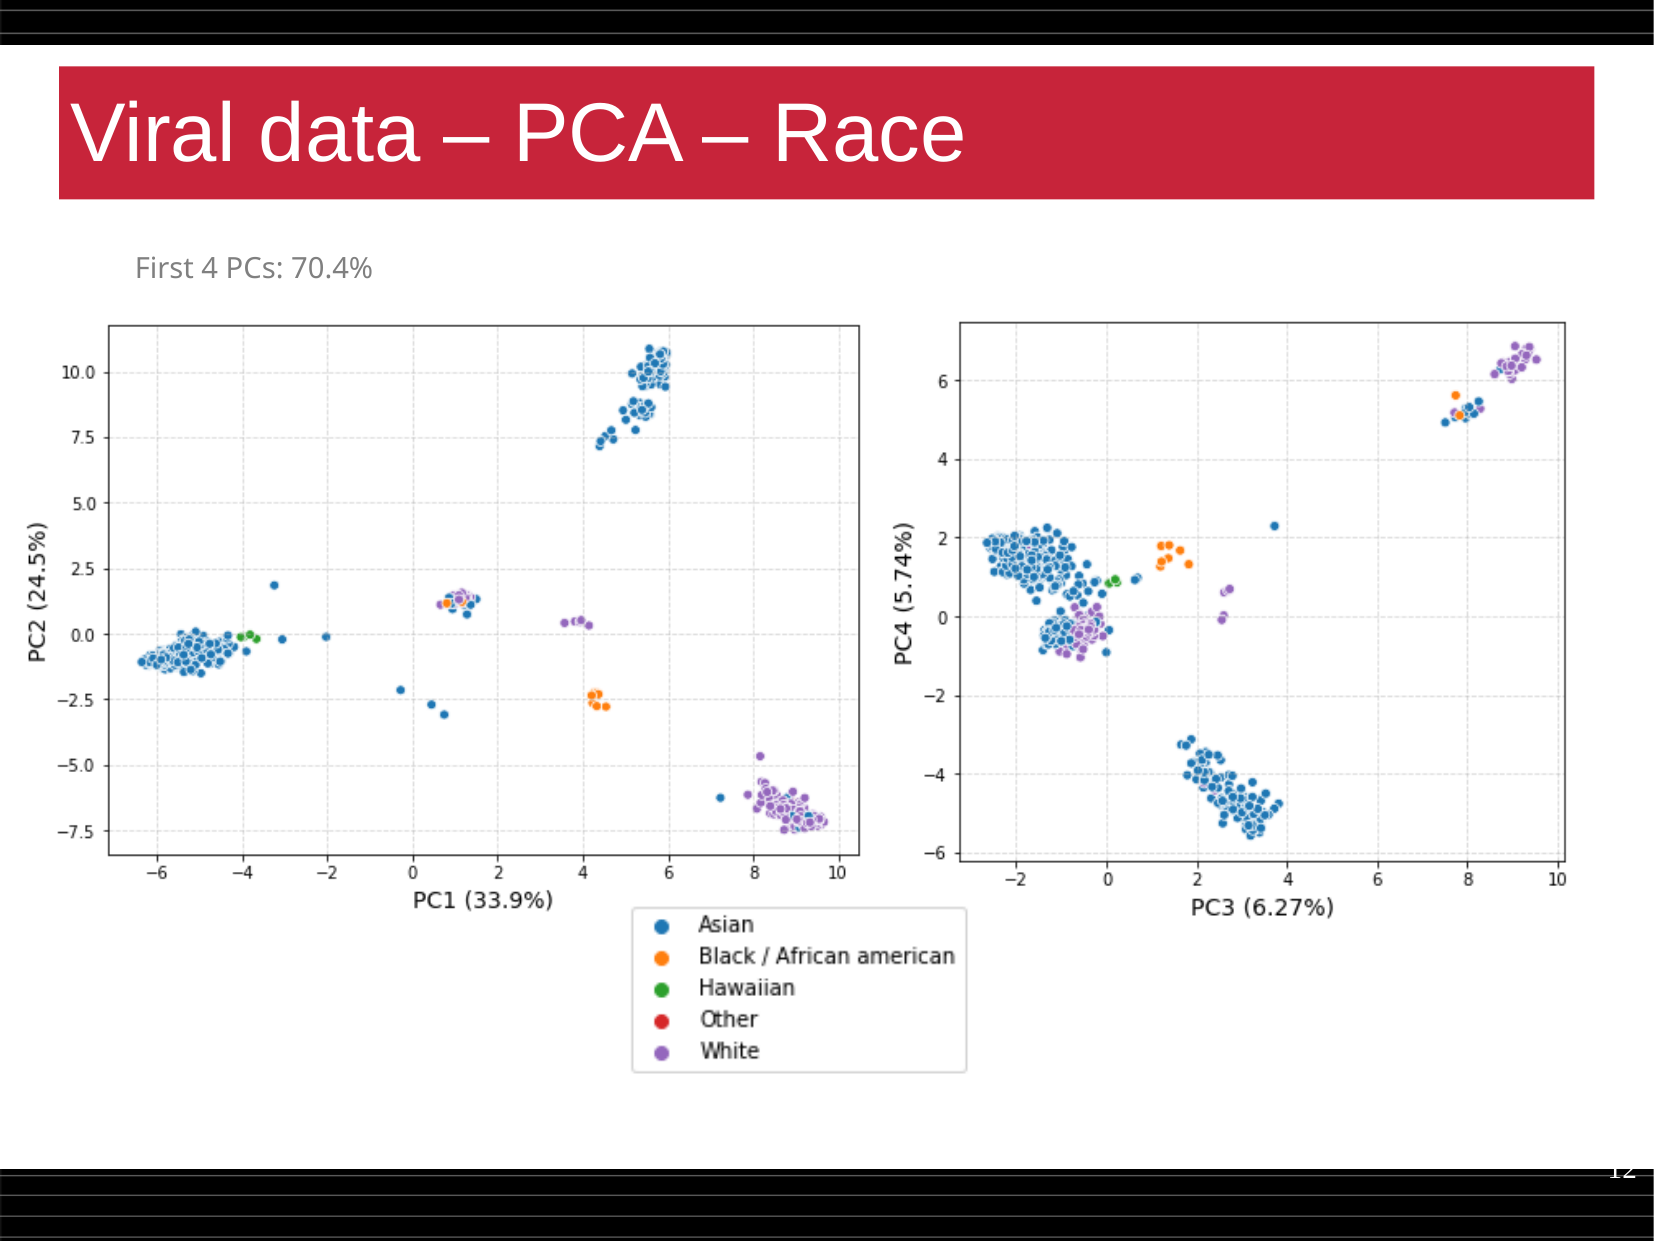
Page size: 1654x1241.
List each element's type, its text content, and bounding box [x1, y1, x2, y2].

picture [0, 1169, 1654, 1241]
title Viral data – PCA – Race [59, 66, 1595, 200]
picture [16, 309, 1586, 1096]
text_box First 4 PCs: 70.4% [120, 240, 646, 290]
picture [0, 0, 1654, 45]
